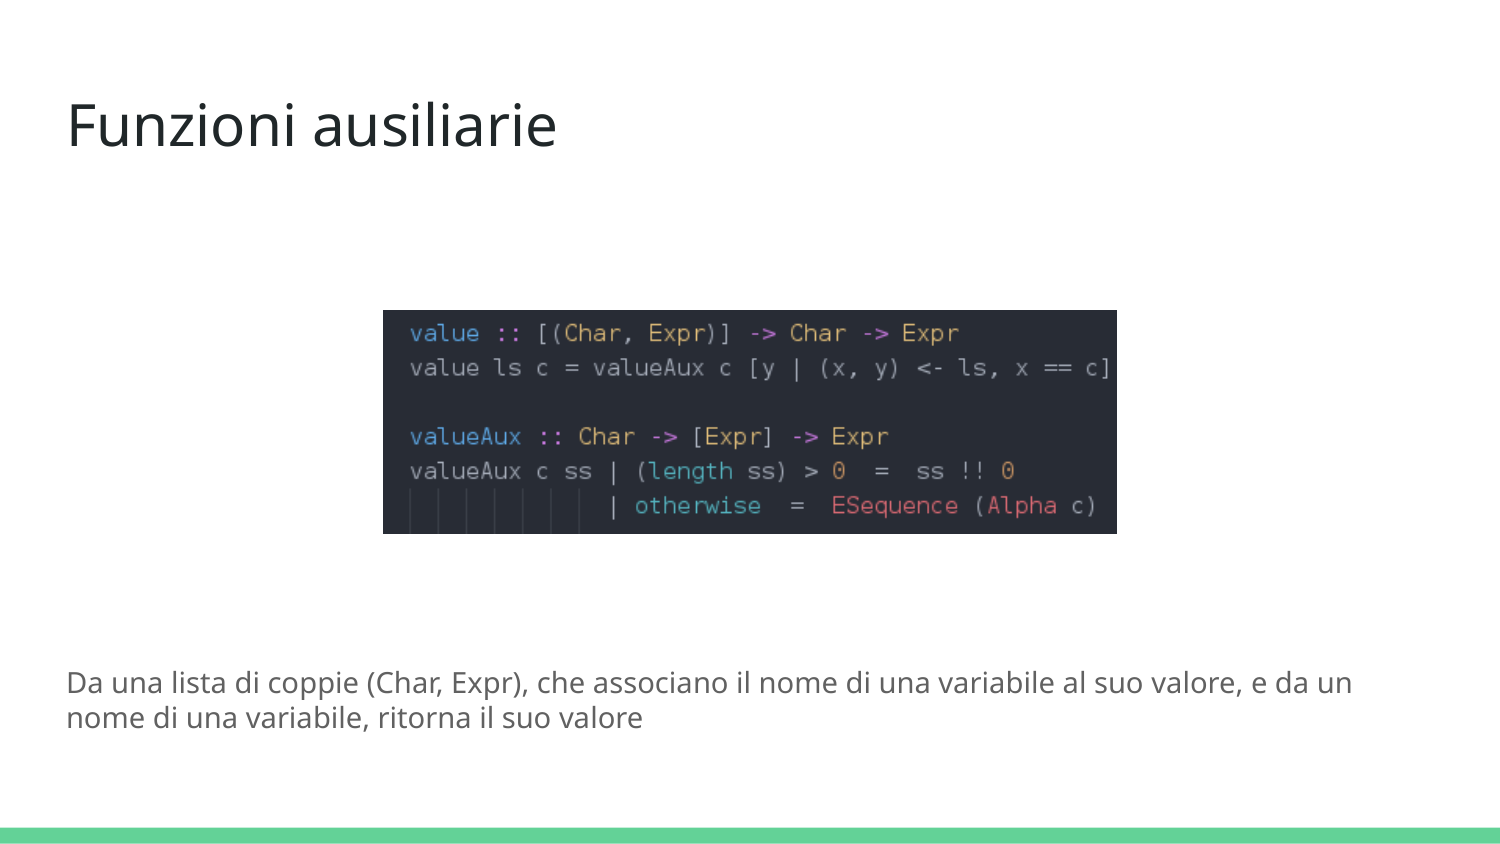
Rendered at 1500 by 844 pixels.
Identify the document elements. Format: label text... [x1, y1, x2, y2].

picture [383, 310, 1117, 534]
title Funzioni ausiliarie [51, 72, 1449, 167]
list Da una lista di coppie (Char, Expr), che associano il nome di una variabile al suo valore, e da un nome di una variabile, ritorna il suo valore [51, 189, 1449, 750]
